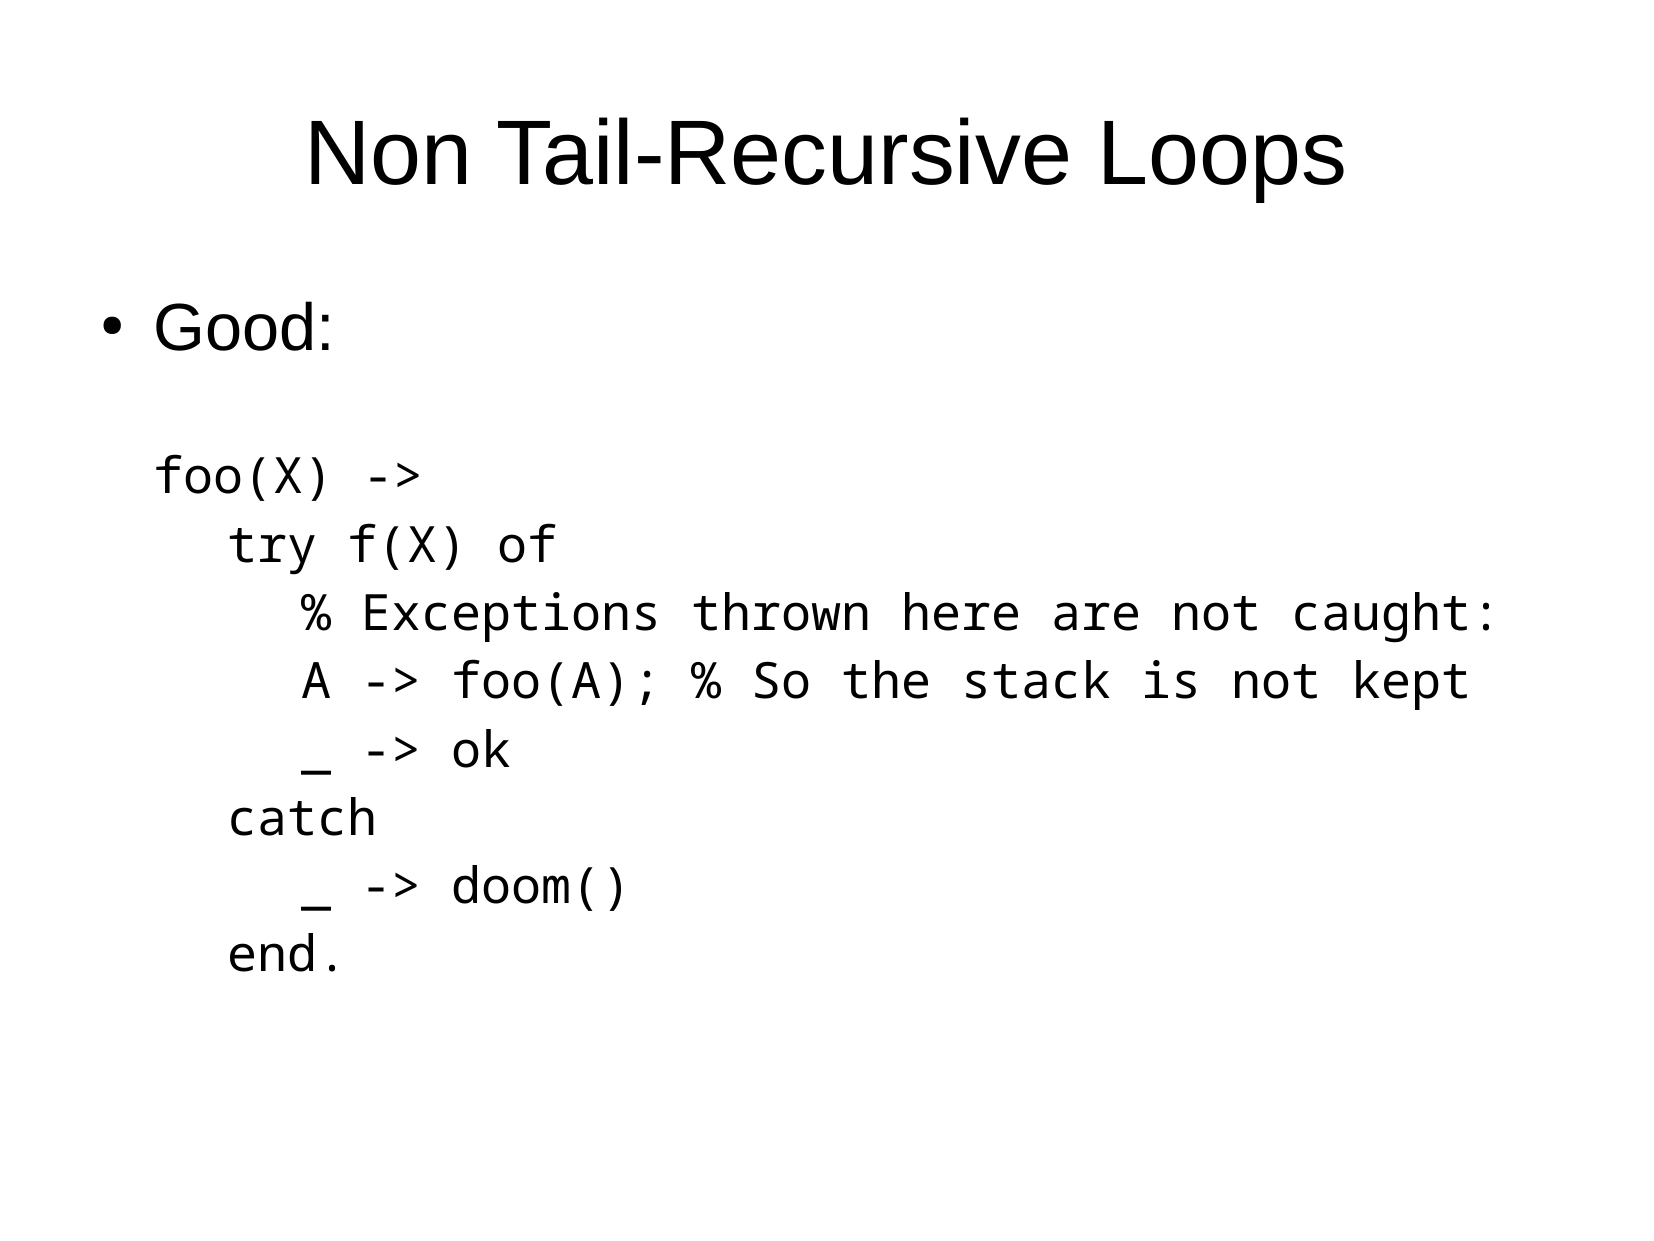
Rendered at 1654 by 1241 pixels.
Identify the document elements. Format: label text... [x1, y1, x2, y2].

title Non Tail-Recursive Loops [82, 49, 1571, 257]
list Good: foo(X) -> try f(X) of % Exceptions thrown here are not caught: A -> foo(A); % So the stack is not kept _ -> ok catch _ -> doom() end. [82, 290, 1571, 1109]
